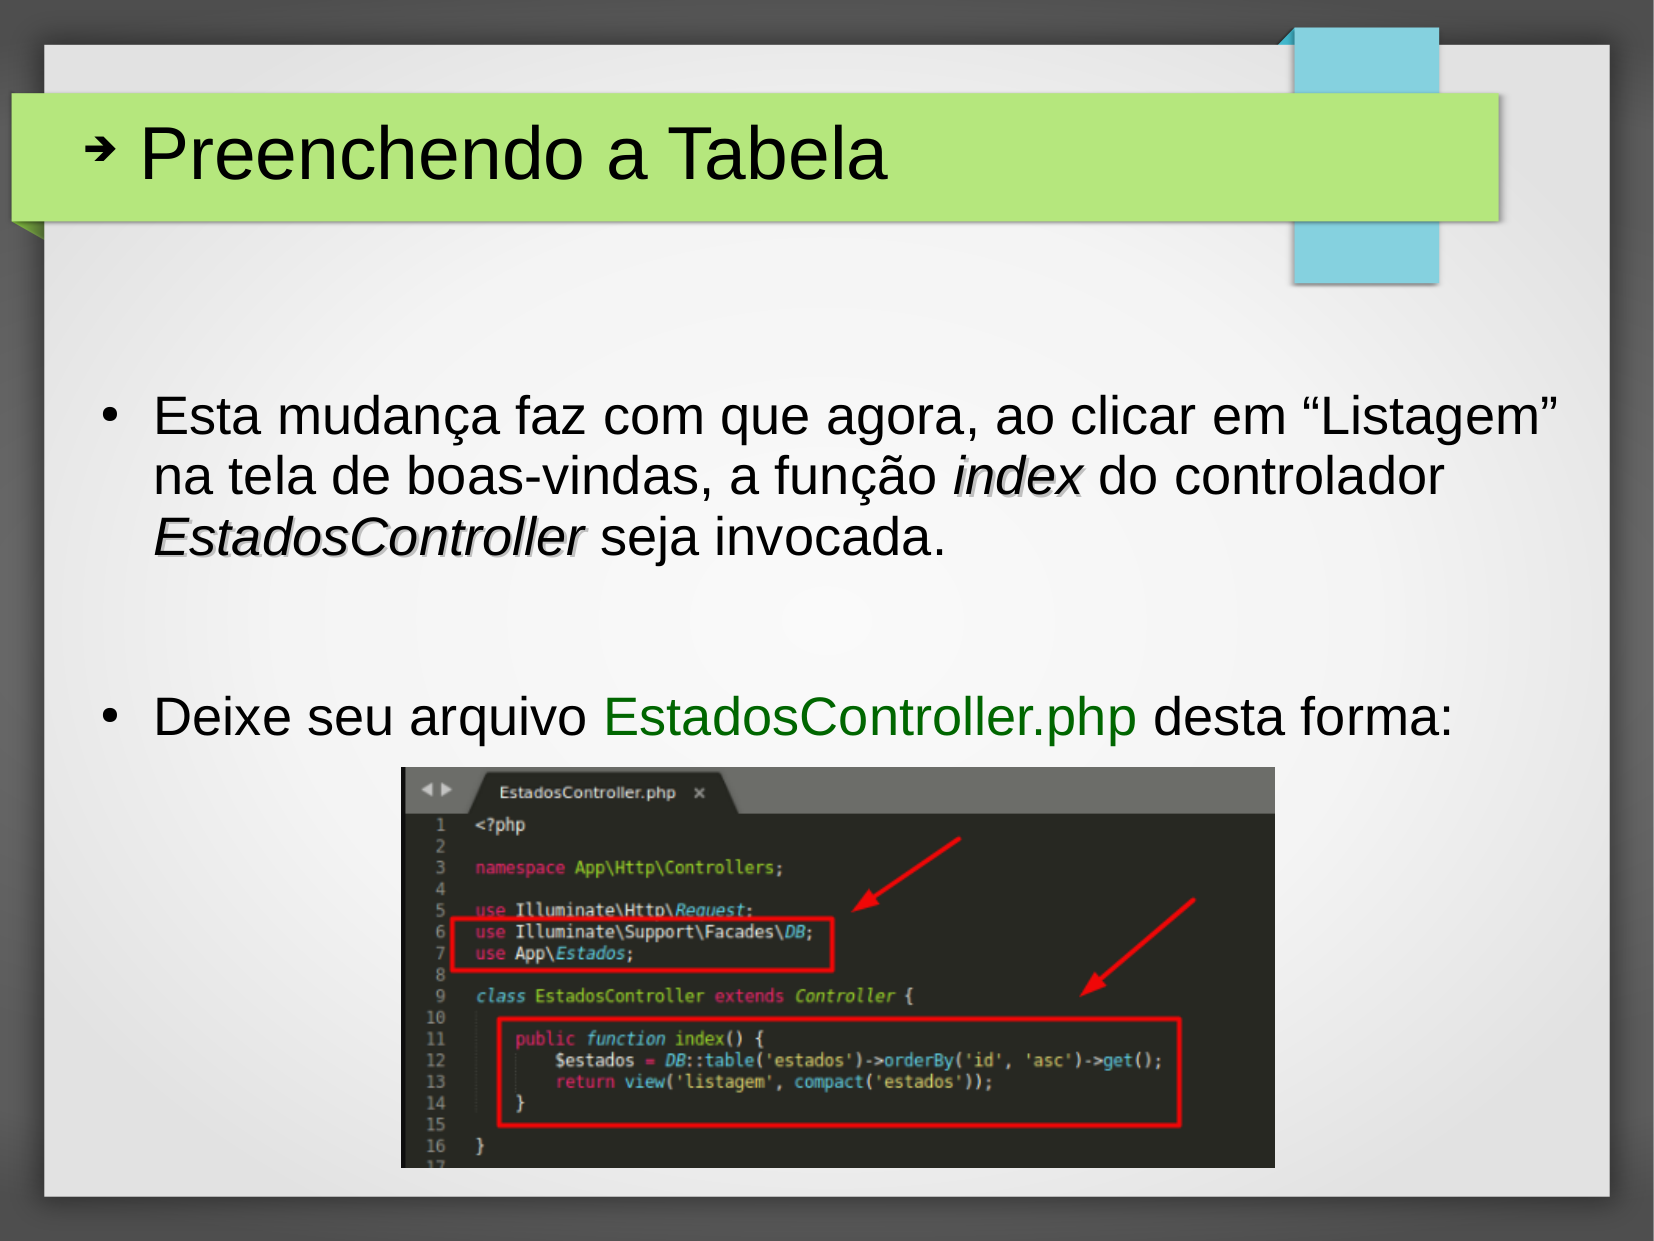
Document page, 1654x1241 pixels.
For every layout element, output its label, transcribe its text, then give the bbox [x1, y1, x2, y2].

title Preenchendo a Tabela [82, 94, 1264, 213]
list Esta mudança faz com que agora, ao clicar em “Listagem” na tela de boas-vindas, a função index do controlador EstadosController seja invocada. Deixe seu arquivo EstadosController.php desta forma: [82, 295, 1571, 1015]
picture [0, 0, 1654, 1241]
